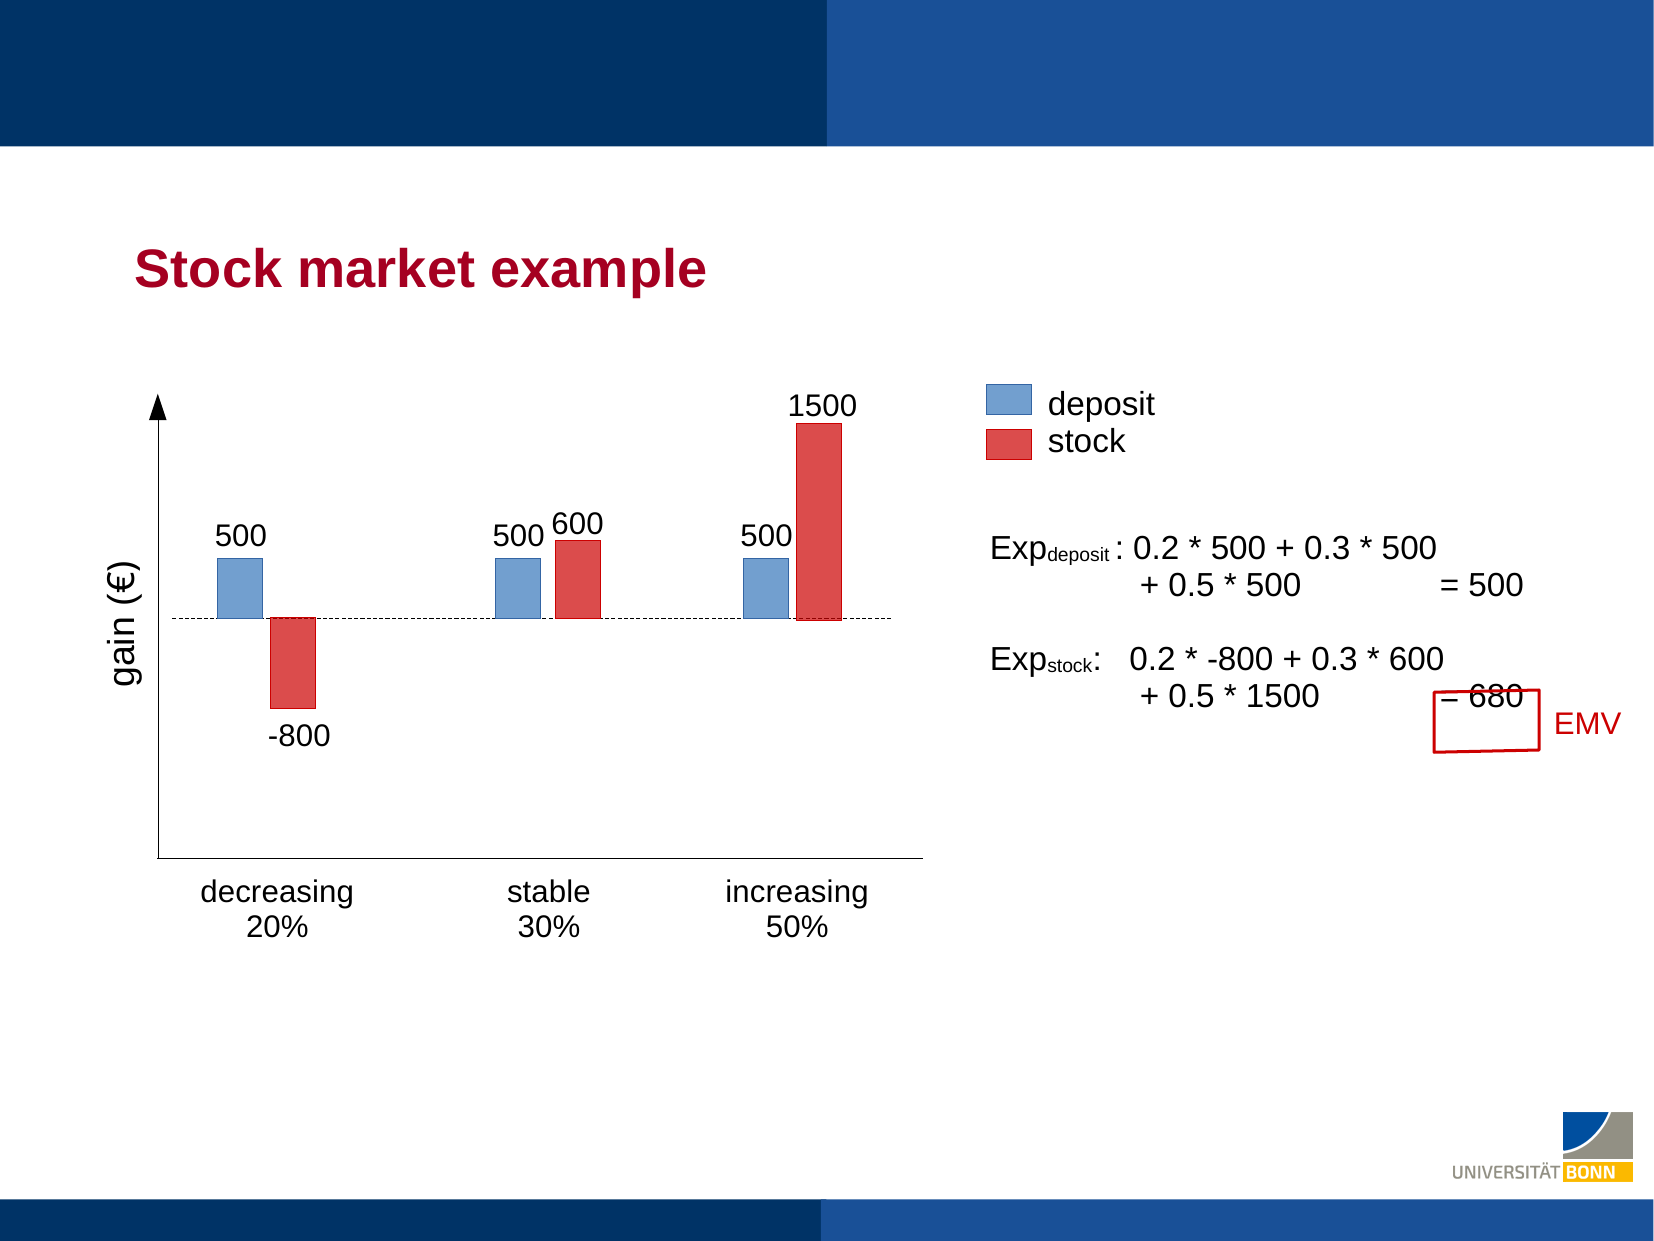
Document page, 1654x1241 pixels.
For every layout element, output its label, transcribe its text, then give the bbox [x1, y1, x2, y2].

text_box Expdeposit : 0.2 * 500 + 0.3 * 500 + 0.5 * 500 = 500 Expstock: 0.2 * -800 + 0.3 * 600 + 0.5 * 1500 = 680 [975, 522, 1606, 825]
text_box Stock market example [18, 212, 825, 307]
text_box 500 [725, 510, 819, 561]
text_box [270, 617, 316, 709]
text_box 600 [536, 499, 630, 549]
text_box deposit stock [1033, 378, 1259, 468]
text_box [986, 429, 1032, 460]
text_box 1500 [772, 381, 878, 466]
text_box EMV [1539, 699, 1651, 751]
text_box [743, 561, 789, 619]
text_box decreasing 20% [180, 867, 376, 952]
text_box gain (€) [93, 507, 151, 703]
text_box [796, 466, 842, 621]
text_box 500 [200, 510, 293, 561]
picture [1437, 1094, 1633, 1199]
text_box increasing 50% [699, 867, 895, 952]
text_box stable 30% [451, 867, 647, 952]
text_box [495, 561, 541, 619]
text_box [555, 549, 601, 619]
text_box Expdeposit : 0.2 * 500 + 0.3 * 500 + 0.5 * 500 = 500 Expstock: 0.2 * -800 + 0.3 * 600 + 0.5 * 1500 = 680 [1436, 692, 1537, 750]
text_box [986, 384, 1032, 415]
text_box -800 [253, 711, 346, 762]
text_box [217, 561, 263, 619]
text_box 500 [477, 510, 571, 561]
